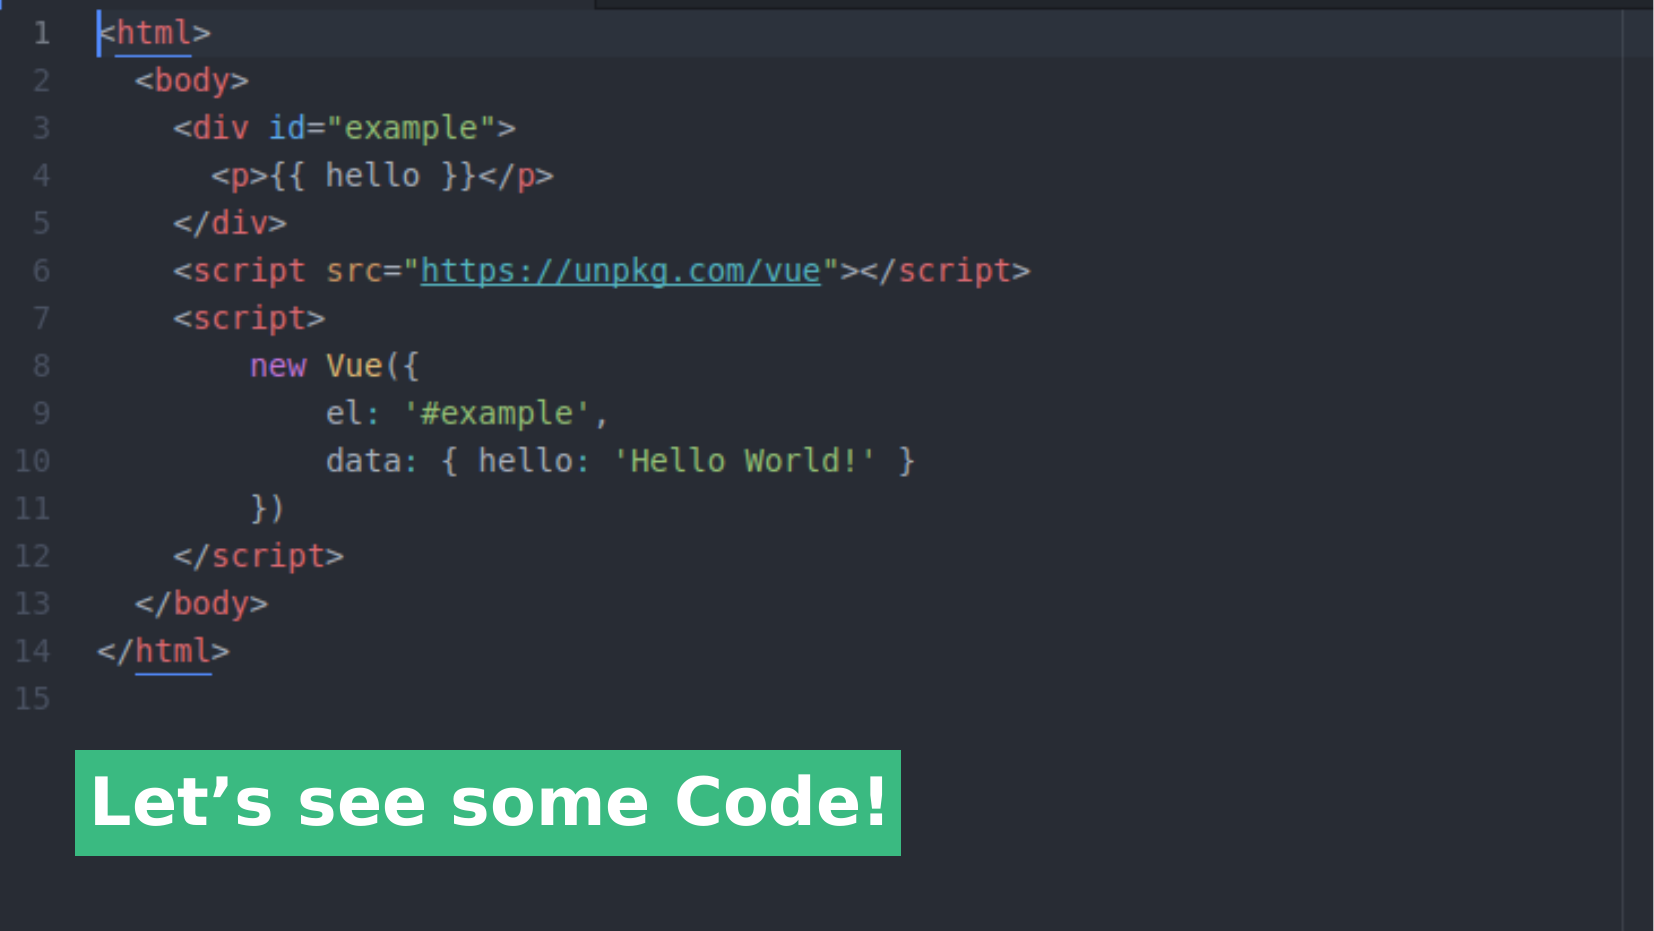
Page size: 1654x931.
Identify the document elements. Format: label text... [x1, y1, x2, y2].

text_box Let’s see some Code! [75, 750, 901, 856]
picture [0, 0, 1654, 931]
